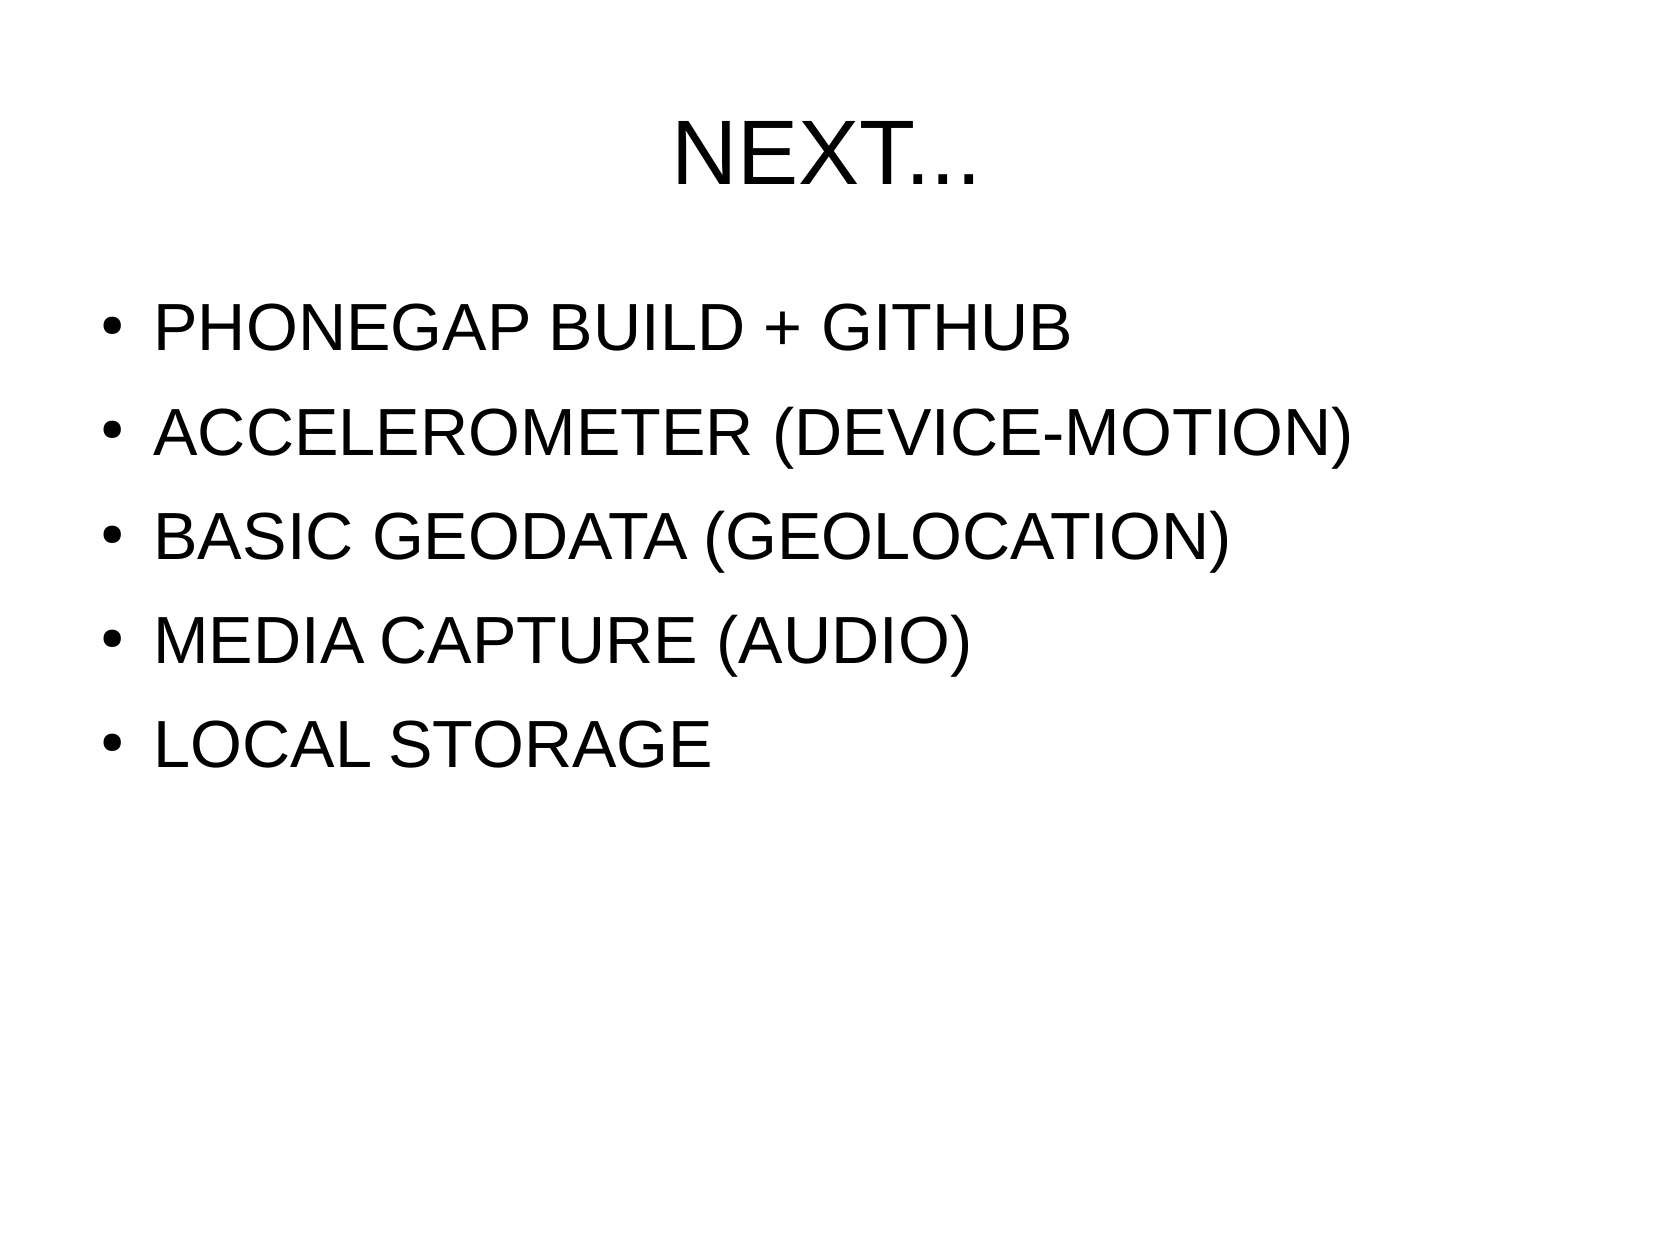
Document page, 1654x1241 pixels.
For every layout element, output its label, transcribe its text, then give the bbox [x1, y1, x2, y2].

title NEXT... [82, 49, 1571, 257]
list PHONEGAP BUILD + GITHUB ACCELEROMETER (DEVICE-MOTION) BASIC GEODATA (GEOLOCATION) MEDIA CAPTURE (AUDIO) LOCAL STORAGE [82, 290, 1538, 1010]
